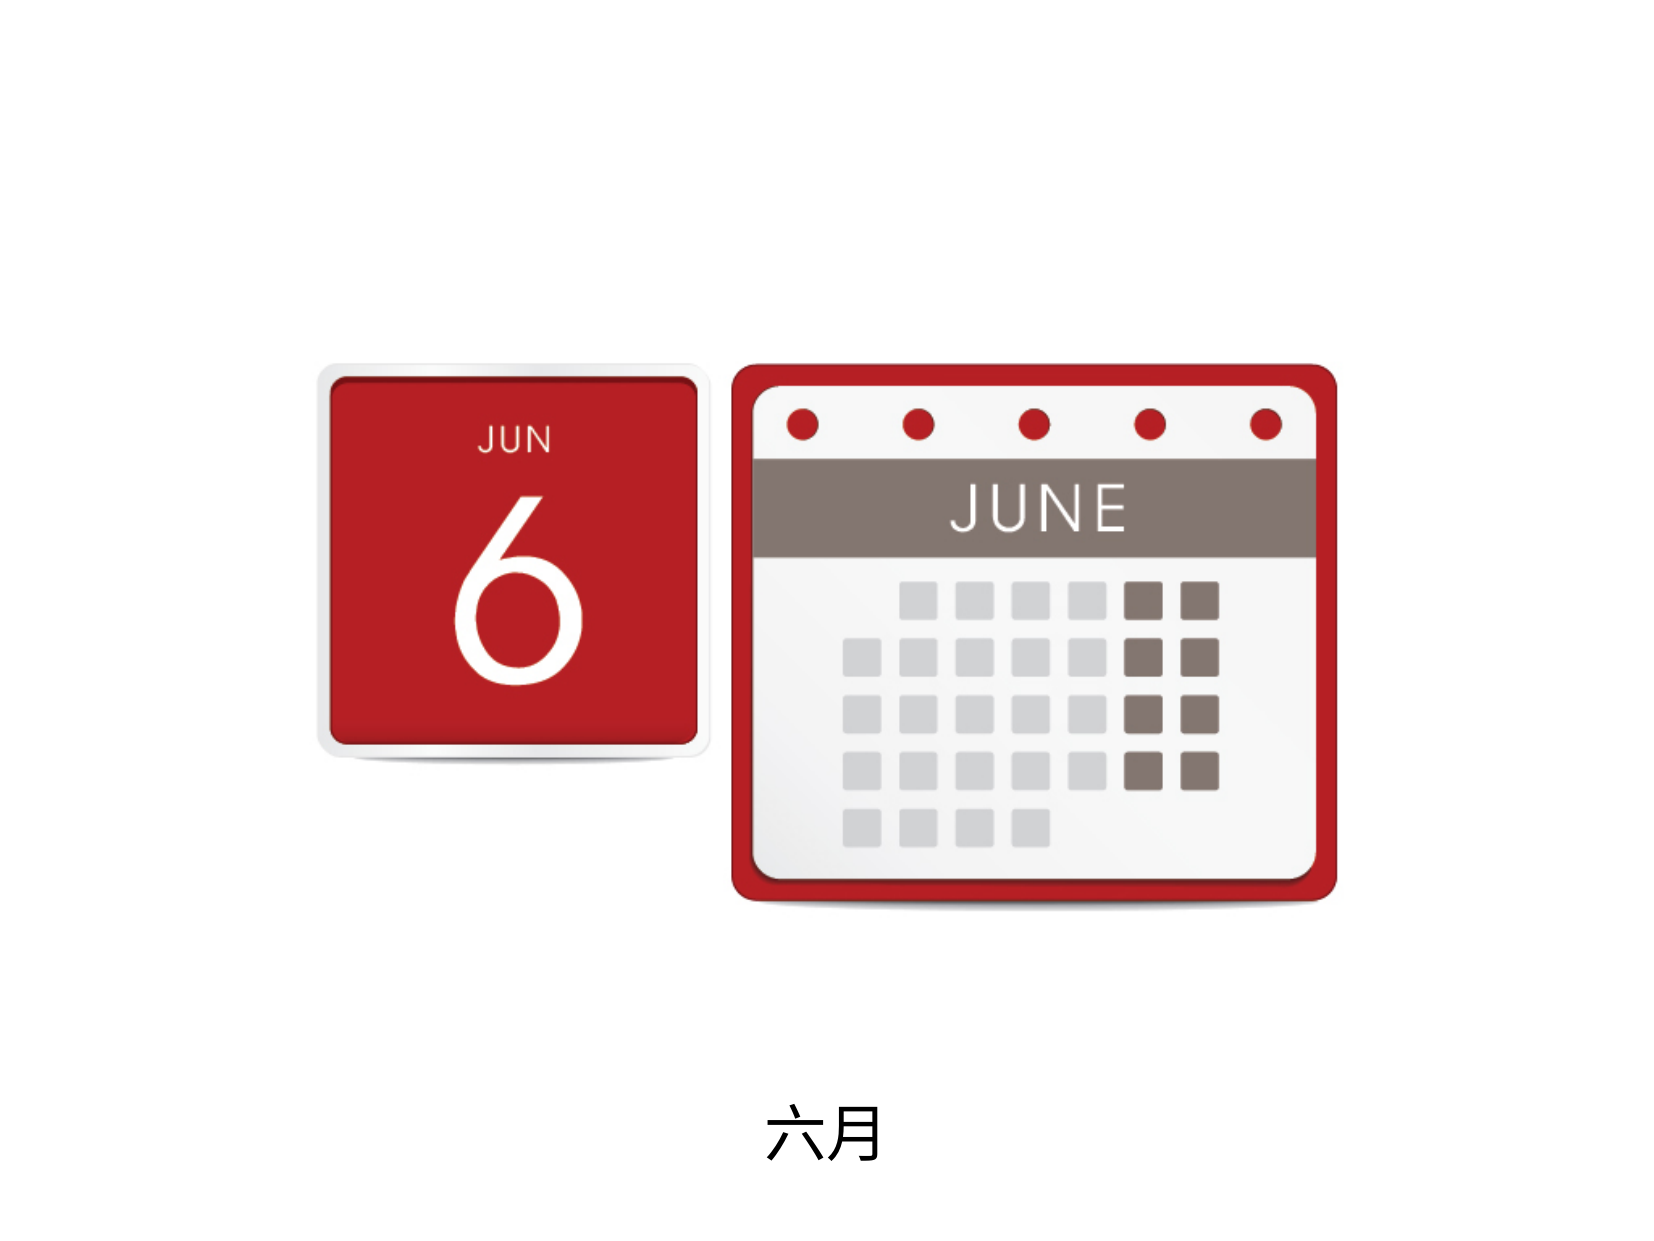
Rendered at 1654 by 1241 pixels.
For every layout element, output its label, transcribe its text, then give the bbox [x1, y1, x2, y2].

title 六月 [82, 1025, 1571, 1233]
picture [0, 0, 1654, 1241]
